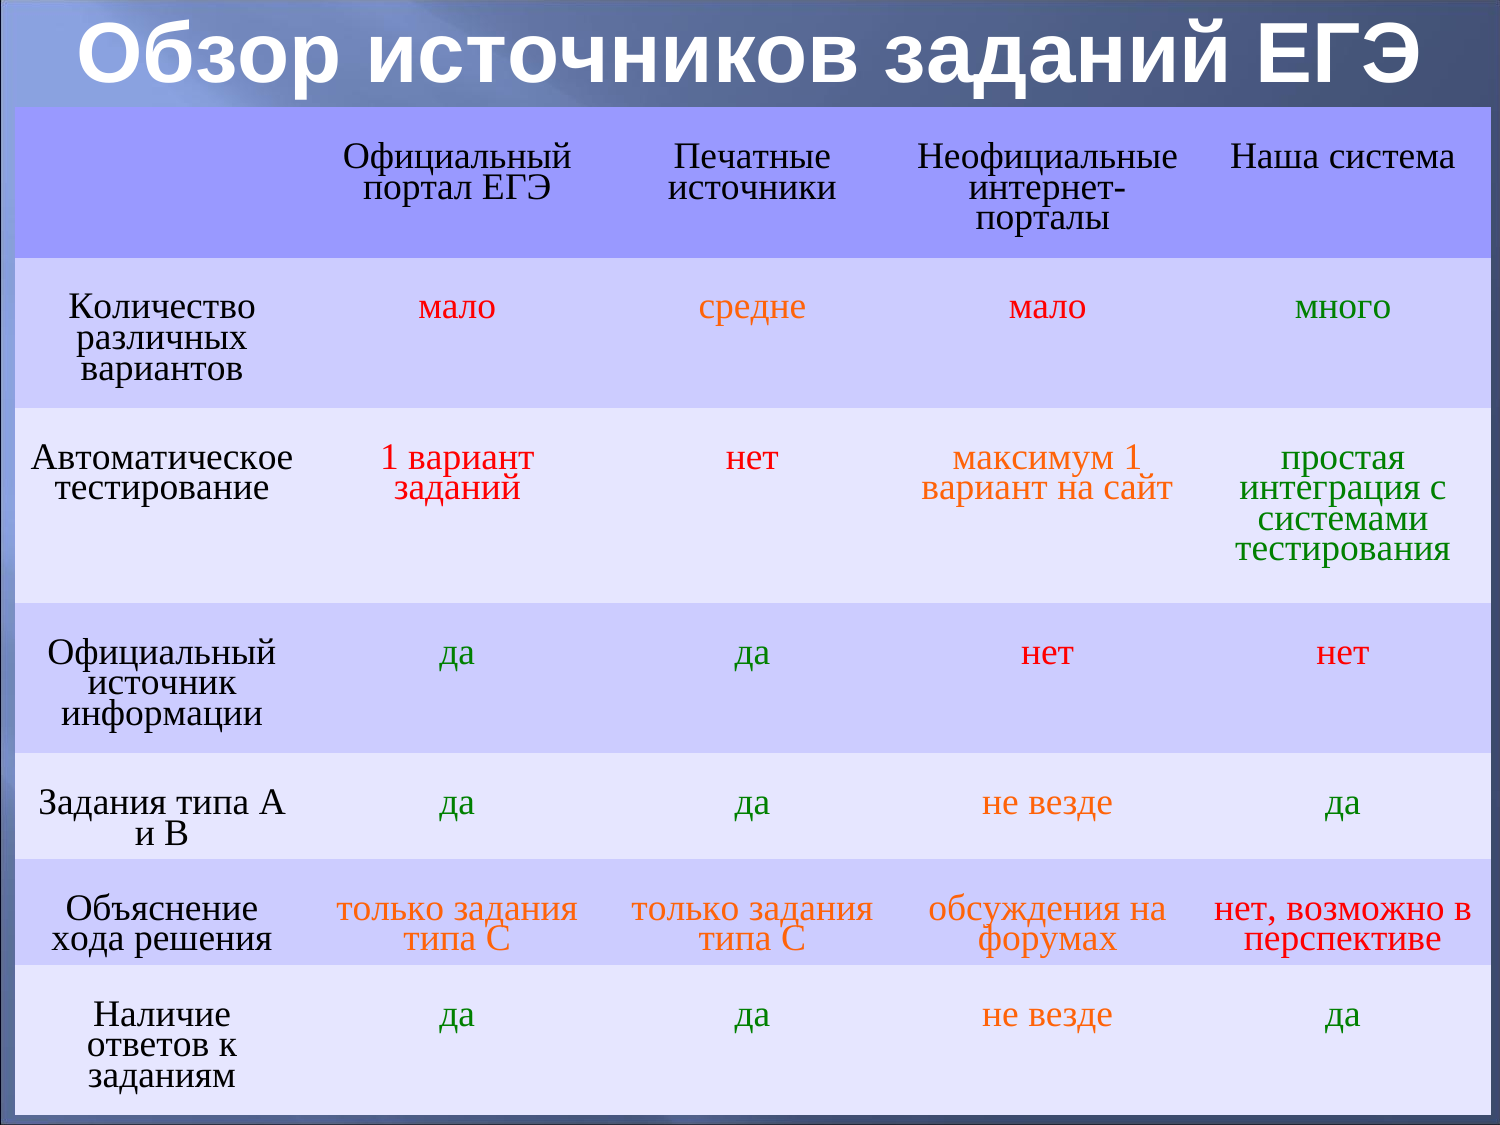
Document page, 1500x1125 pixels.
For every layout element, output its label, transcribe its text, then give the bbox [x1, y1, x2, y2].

table_cell да [1195, 753, 1491, 859]
table_cell мало [310, 258, 605, 408]
table_cell только задания типа С [605, 859, 900, 965]
table_header Печатные источники [605, 162, 900, 258]
table_cell Объяснение хода решения [15, 859, 310, 965]
table_cell да [1195, 965, 1491, 1115]
table_cell нет [900, 603, 1195, 753]
table_cell нет [1195, 603, 1491, 753]
table_cell Задания типа А и В [15, 753, 310, 859]
picture [0, 162, 1500, 1125]
table_cell не везде [900, 753, 1195, 859]
table_cell да [605, 965, 900, 1115]
table_cell да [310, 753, 605, 859]
table_header Официальный портал ЕГЭ [310, 162, 605, 258]
table_header Наша система [1195, 162, 1491, 258]
table_cell Наличие ответов к заданиям [15, 965, 310, 1115]
text_box Обзор источников заданий ЕГЭ [0, 0, 1500, 162]
table_cell нет, возможно в перспективе [1195, 859, 1491, 965]
table_header Неофициальные интернет-порталы [900, 162, 1195, 258]
table_header [15, 162, 310, 258]
table_cell да [310, 603, 605, 753]
table_cell 1 вариант заданий [310, 408, 605, 603]
table_cell Автоматическое тестирование [15, 408, 310, 603]
table_cell мало [900, 258, 1195, 408]
table_cell максимум 1 вариант на сайт [900, 408, 1195, 603]
table_cell обсуждения на форумах [900, 859, 1195, 965]
table_cell да [310, 965, 605, 1115]
table_cell простая интеграция с системами тестирования [1195, 408, 1491, 603]
table_cell да [605, 753, 900, 859]
table_cell только задания типа С [310, 859, 605, 965]
table_cell много [1195, 258, 1491, 408]
table_cell Количество различных вариантов [15, 258, 310, 408]
table_cell Официальный источник информации [15, 603, 310, 753]
table_cell да [605, 603, 900, 753]
table_cell нет [605, 408, 900, 603]
table_cell не везде [900, 965, 1195, 1115]
table_cell средне [605, 258, 900, 408]
